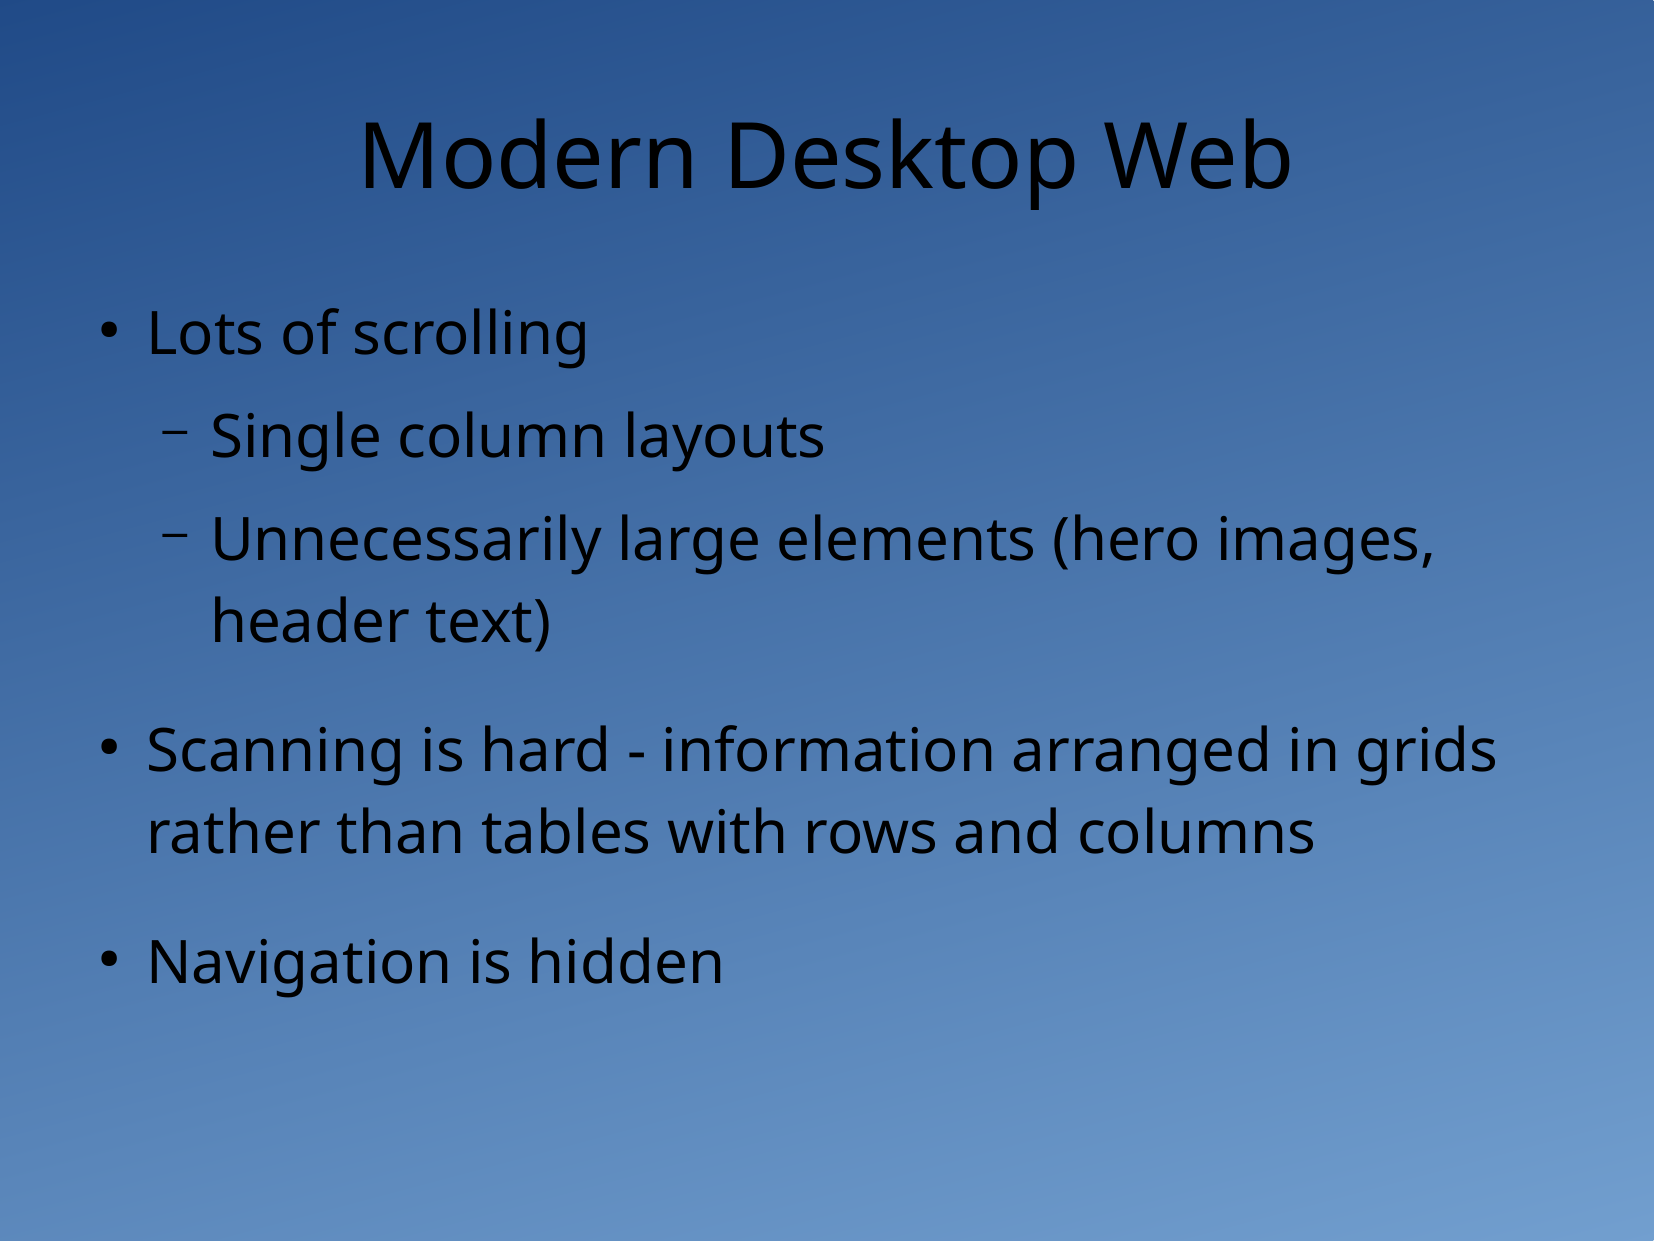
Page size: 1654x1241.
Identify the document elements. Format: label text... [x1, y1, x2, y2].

list Lots of scrolling Single column layouts Unnecessarily large elements (hero images, header text) Scanning is hard - information arranged in grids rather than tables with rows and columns Navigation is hidden [82, 290, 1571, 1010]
title Modern Desktop Web [82, 49, 1571, 257]
